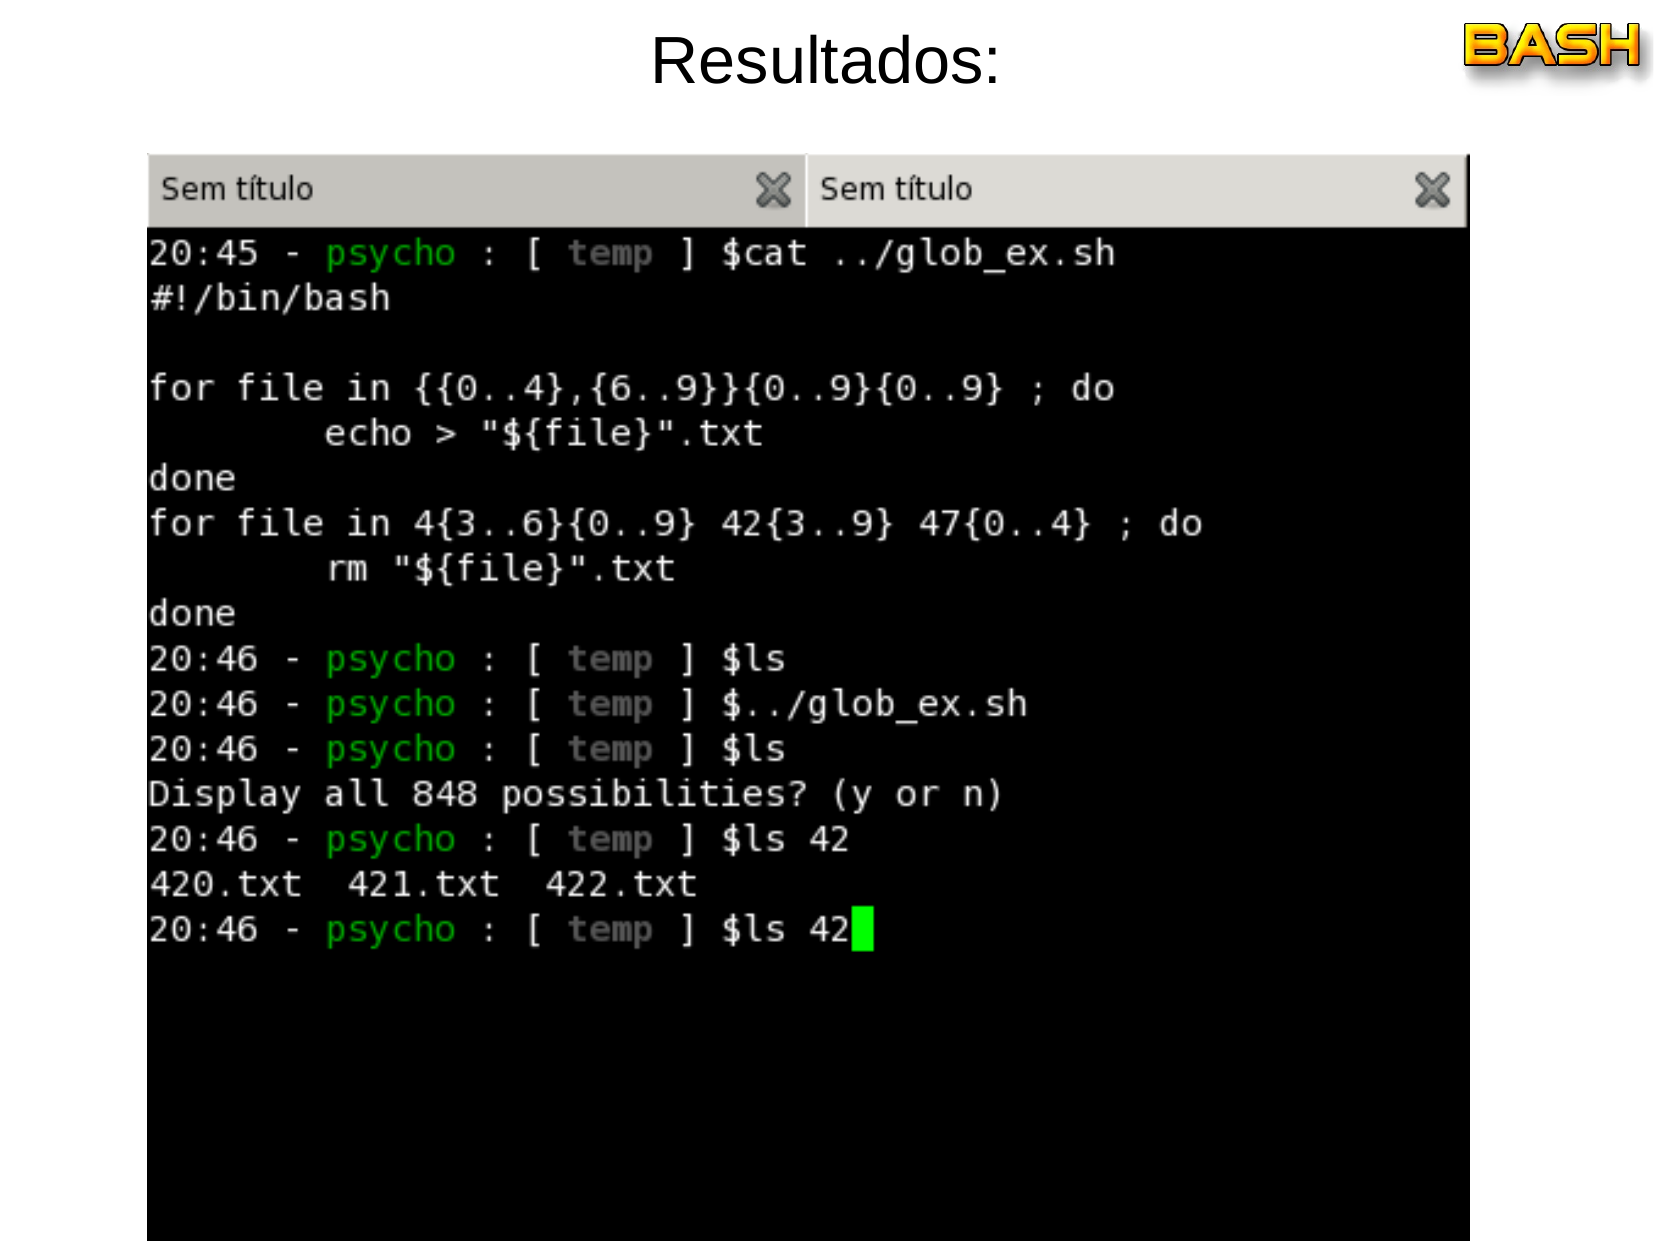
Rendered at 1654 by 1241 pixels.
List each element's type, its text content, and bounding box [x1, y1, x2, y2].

picture [1450, 0, 1654, 96]
title Resultados: [82, 22, 1571, 98]
picture [147, 153, 1470, 1241]
